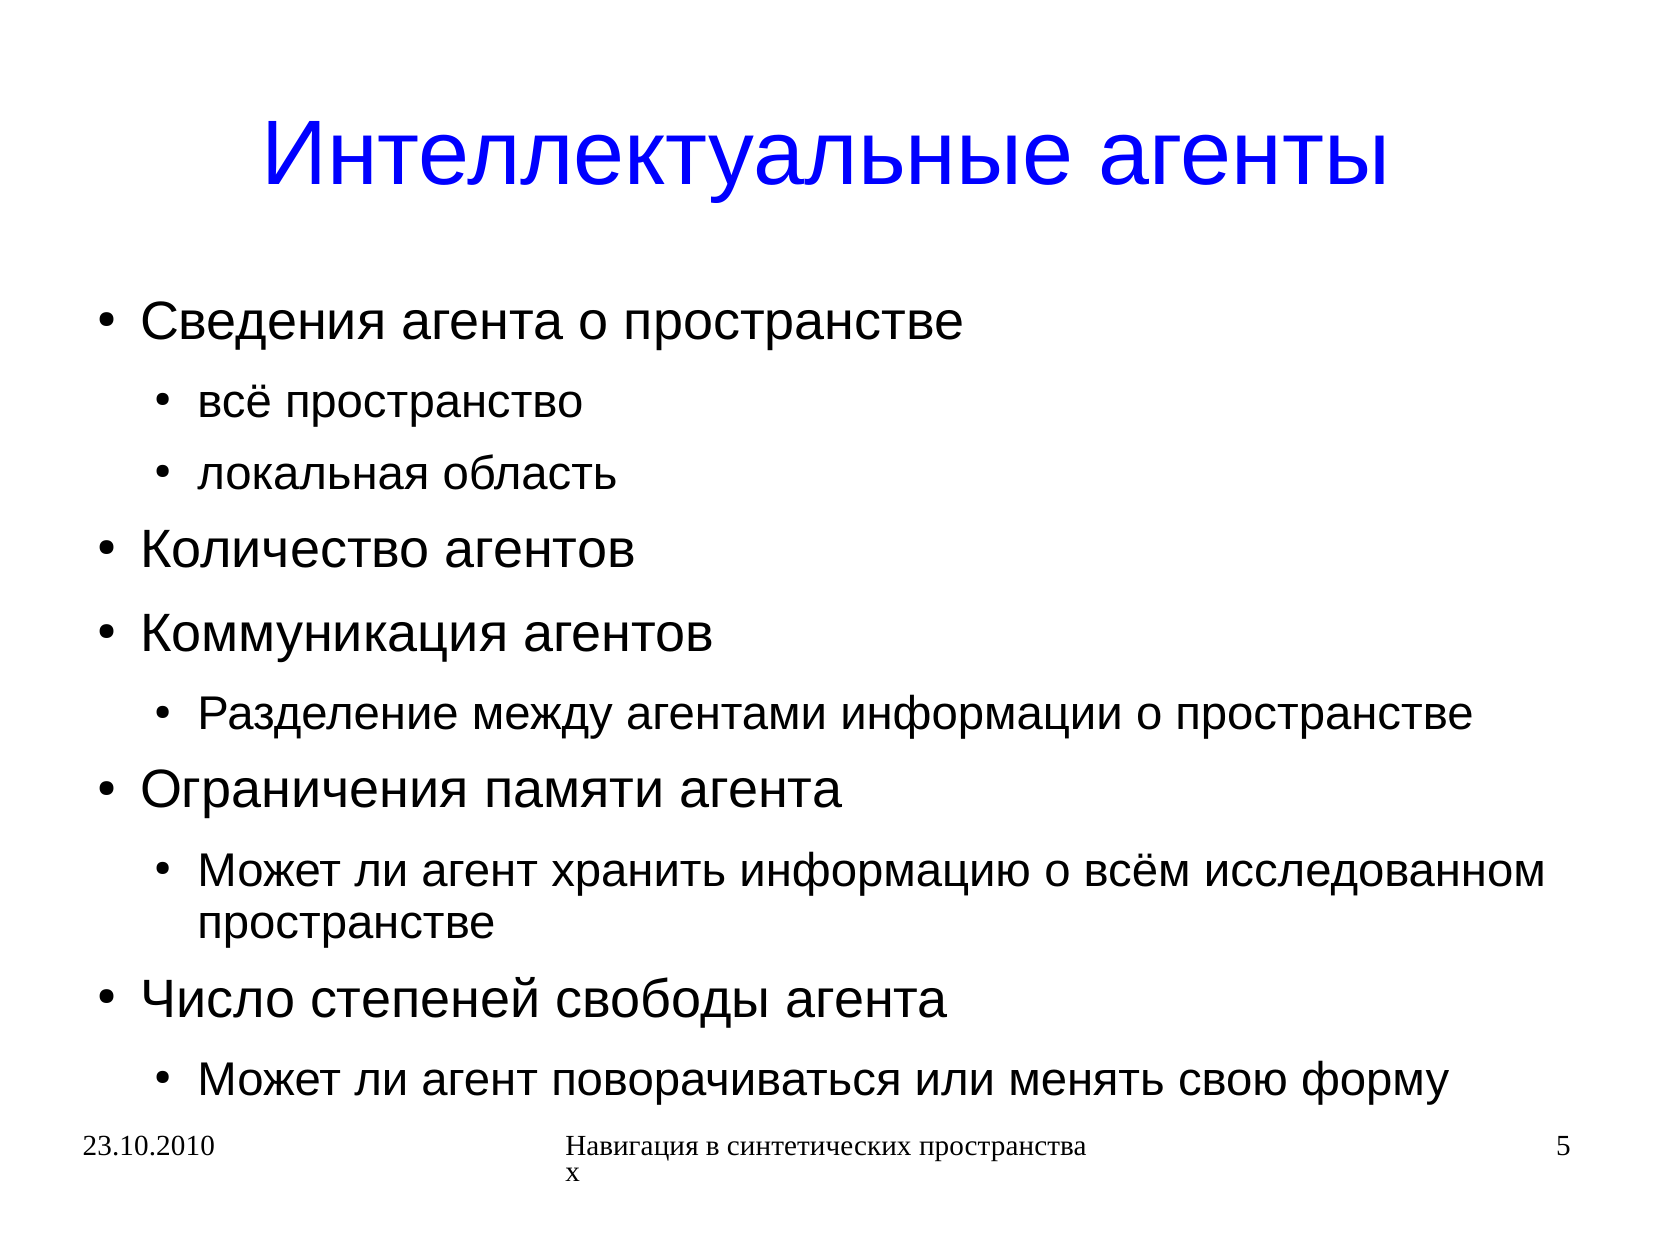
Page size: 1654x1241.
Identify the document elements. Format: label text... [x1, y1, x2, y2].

list Сведения агента о пространстве всё пространство локальная область Количество агентов Коммуникация агентов Разделение между агентами информации о пространстве Ограничения памяти агента Может ли агент хранить информацию о всём исследованном пространстве Число степеней свободы агента Может ли агент поворачиваться или менять свою форму [82, 290, 1571, 1109]
title Интеллектуальные агенты [82, 49, 1571, 257]
